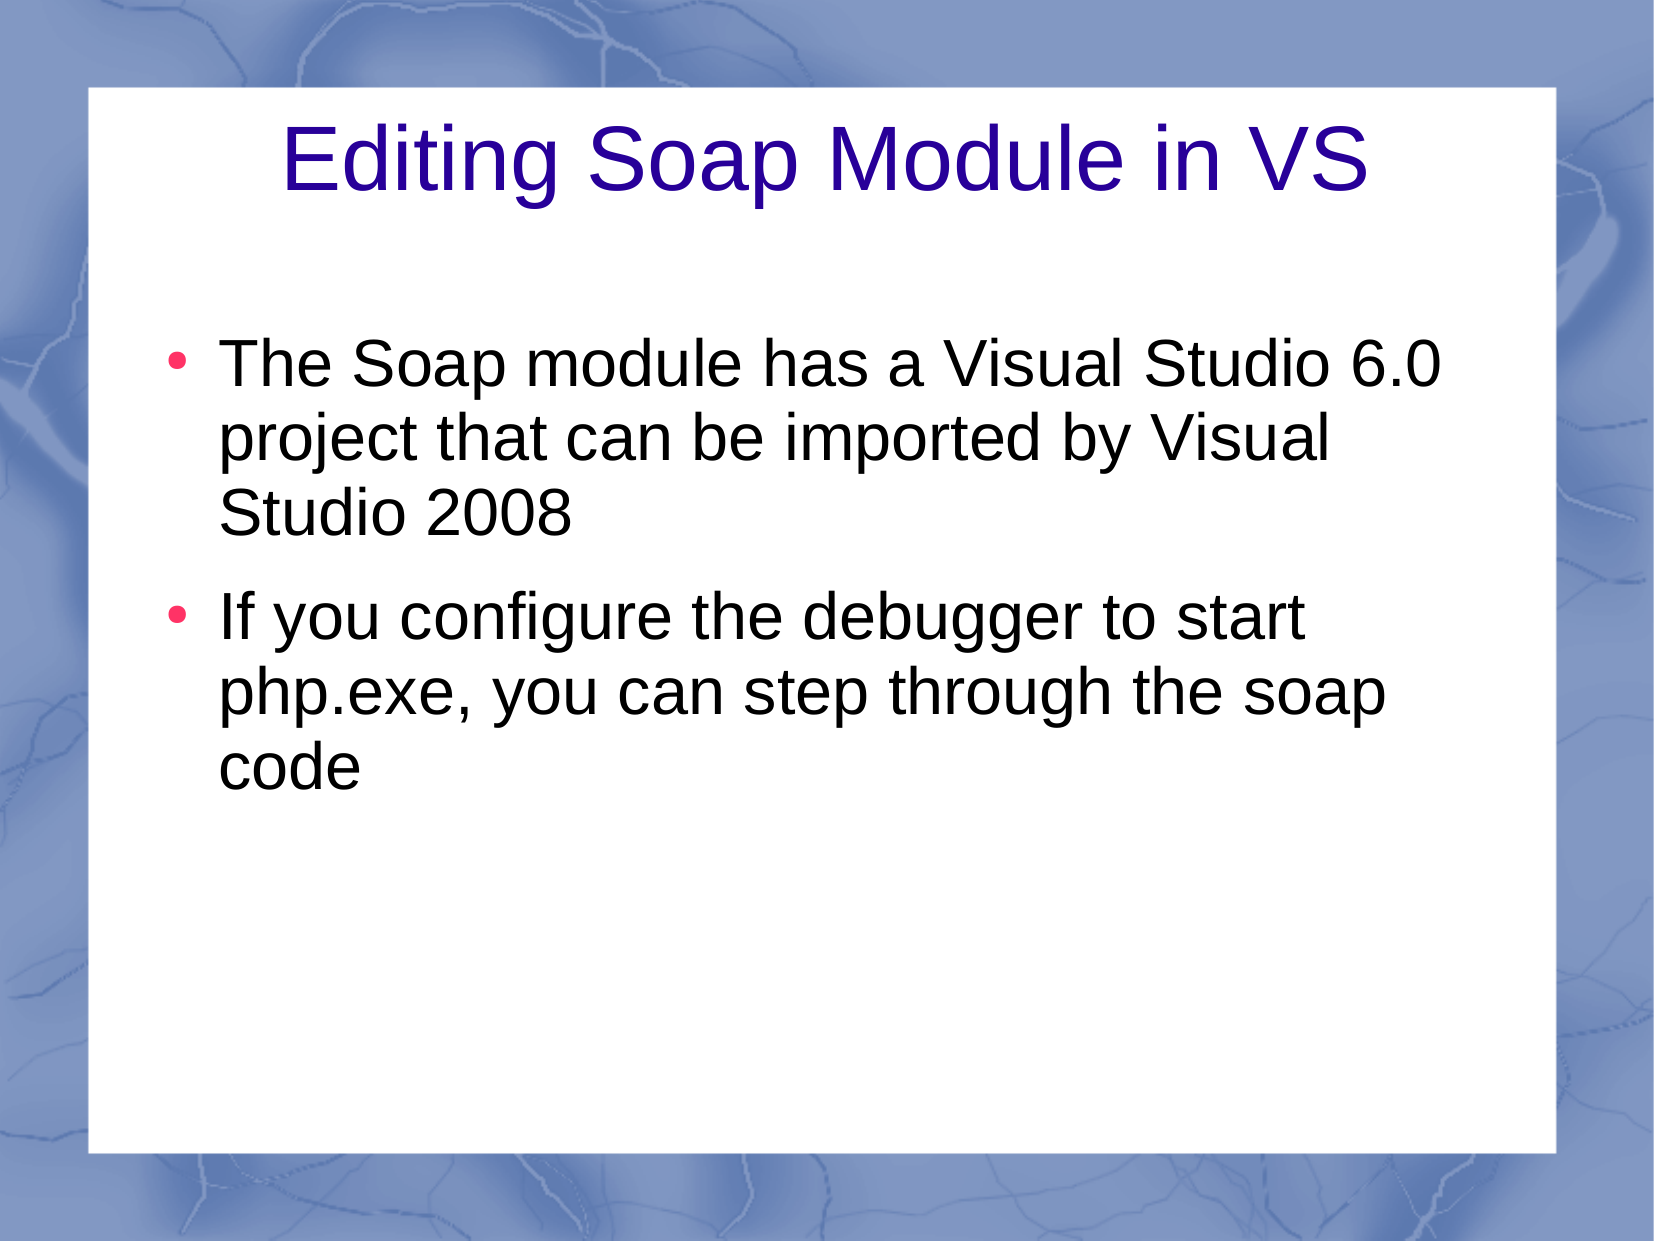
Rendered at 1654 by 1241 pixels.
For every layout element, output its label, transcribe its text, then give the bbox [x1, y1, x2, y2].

picture [0, 0, 1654, 1241]
list The Soap module has a Visual Studio 6.0 project that can be imported by Visual Studio 2008 If you configure the debugger to start php.exe, you can step through the soap code [147, 325, 1506, 1010]
title Editing Soap Module in VS [82, 62, 1571, 256]
